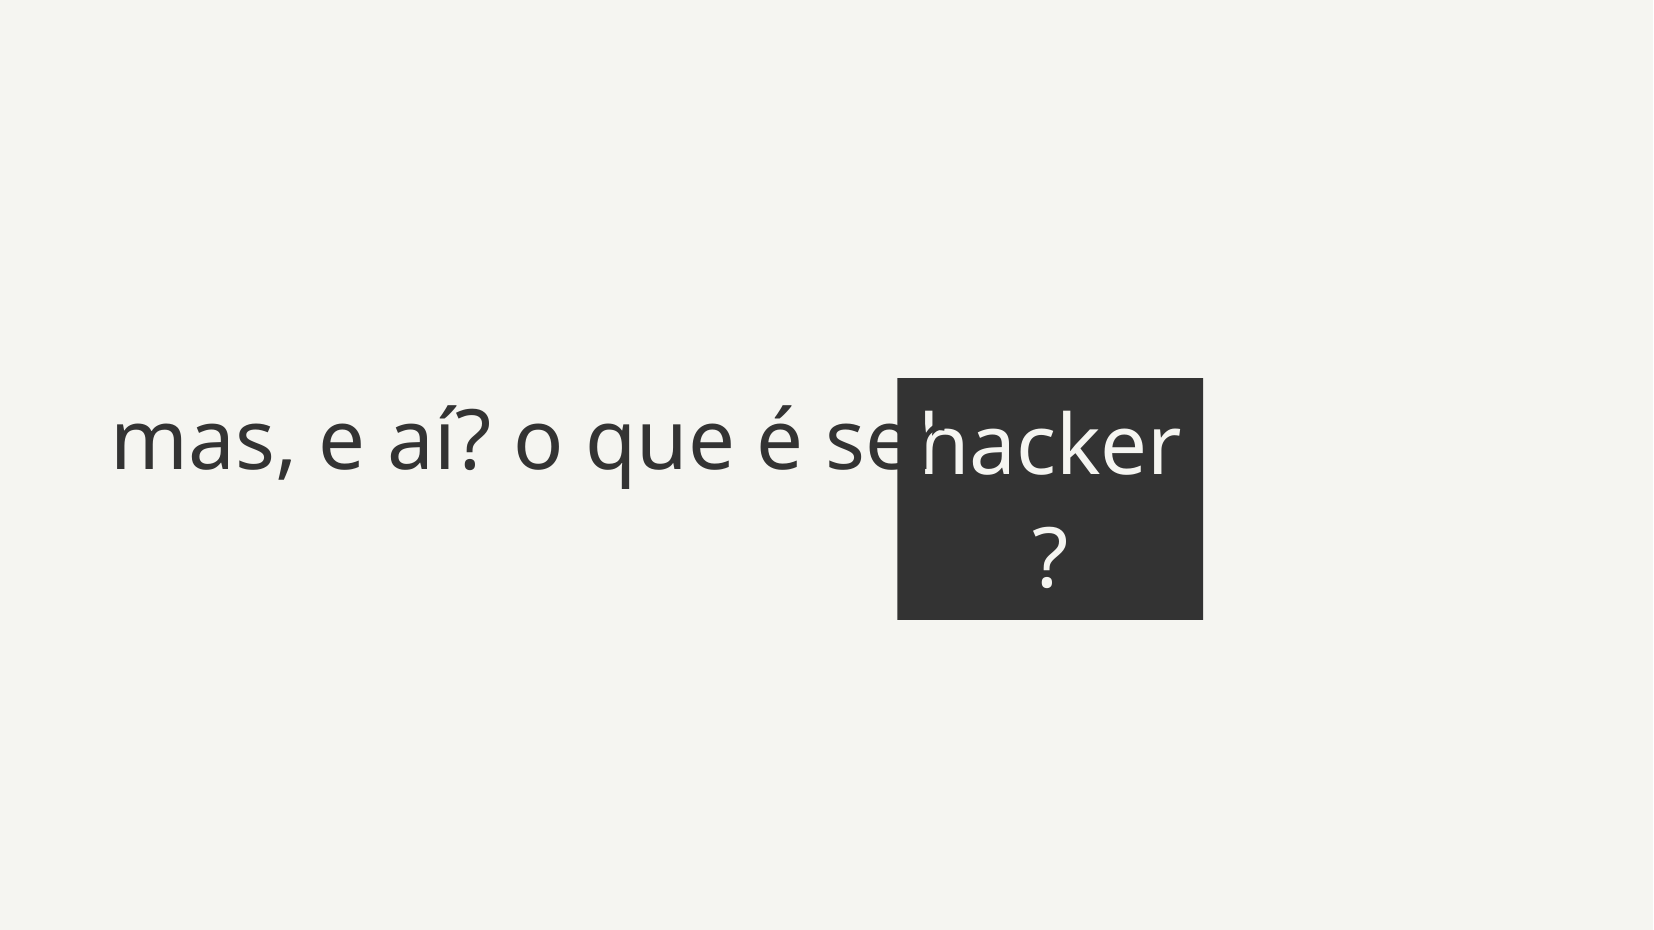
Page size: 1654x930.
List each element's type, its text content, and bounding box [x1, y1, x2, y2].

text_box hacker? [897, 378, 1204, 477]
text_box mas, e aí? o que é ser [95, 372, 981, 472]
